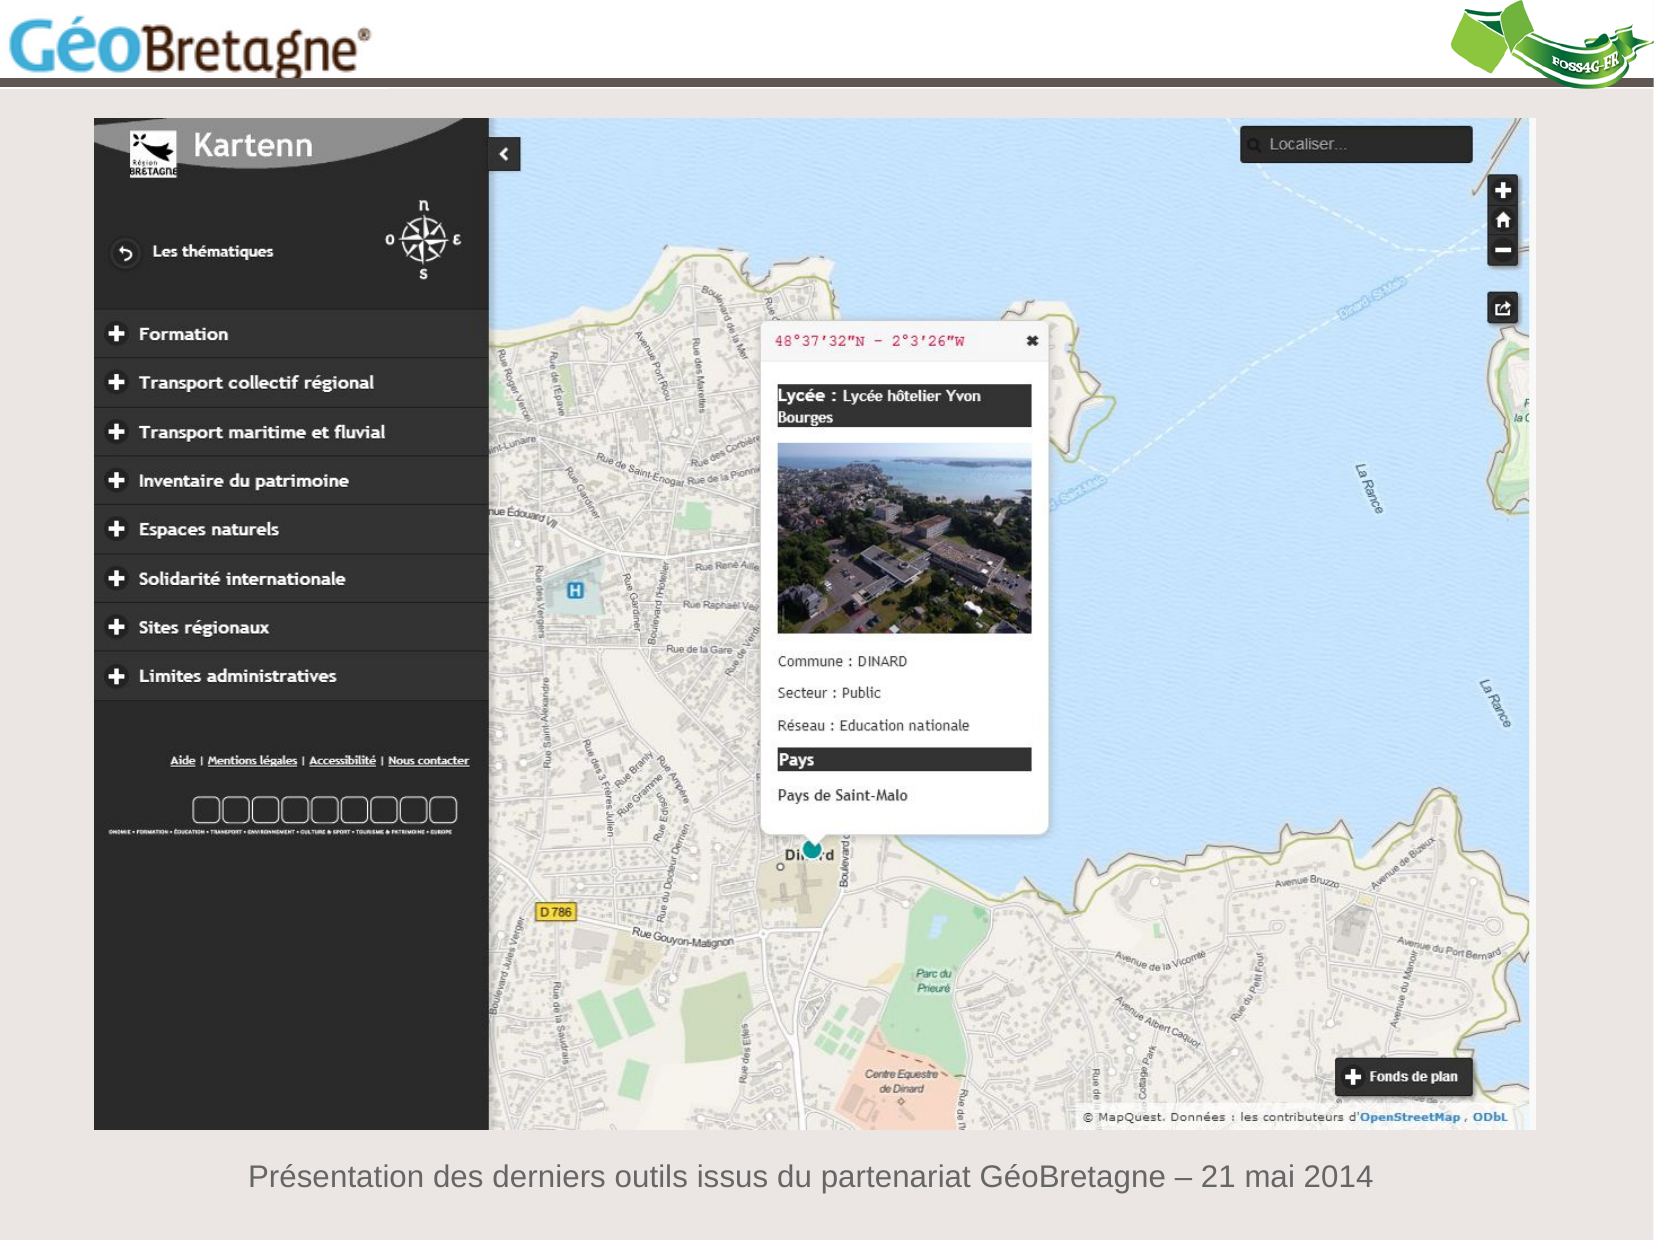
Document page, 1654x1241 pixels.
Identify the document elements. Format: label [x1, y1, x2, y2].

picture [94, 118, 1536, 1130]
picture [1449, 0, 1654, 89]
picture [0, 0, 388, 78]
